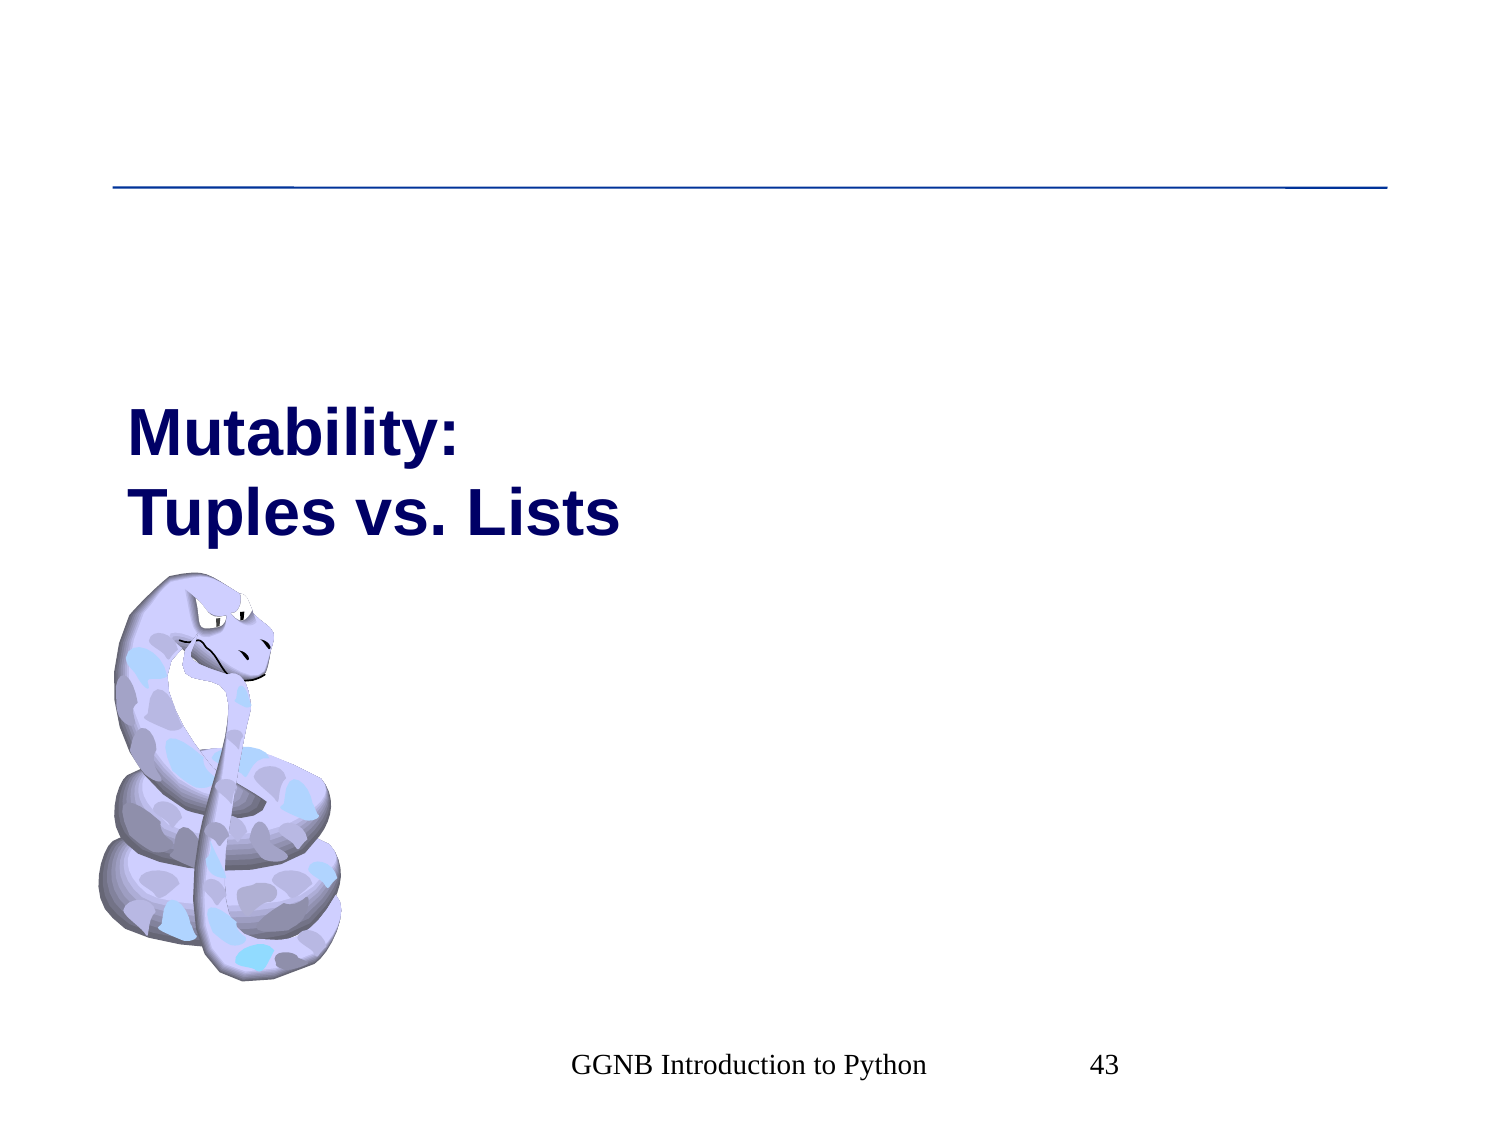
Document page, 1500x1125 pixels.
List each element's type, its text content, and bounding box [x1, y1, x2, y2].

picture [87, 562, 355, 1026]
title Mutability: Tuples vs. Lists [112, 374, 1388, 563]
